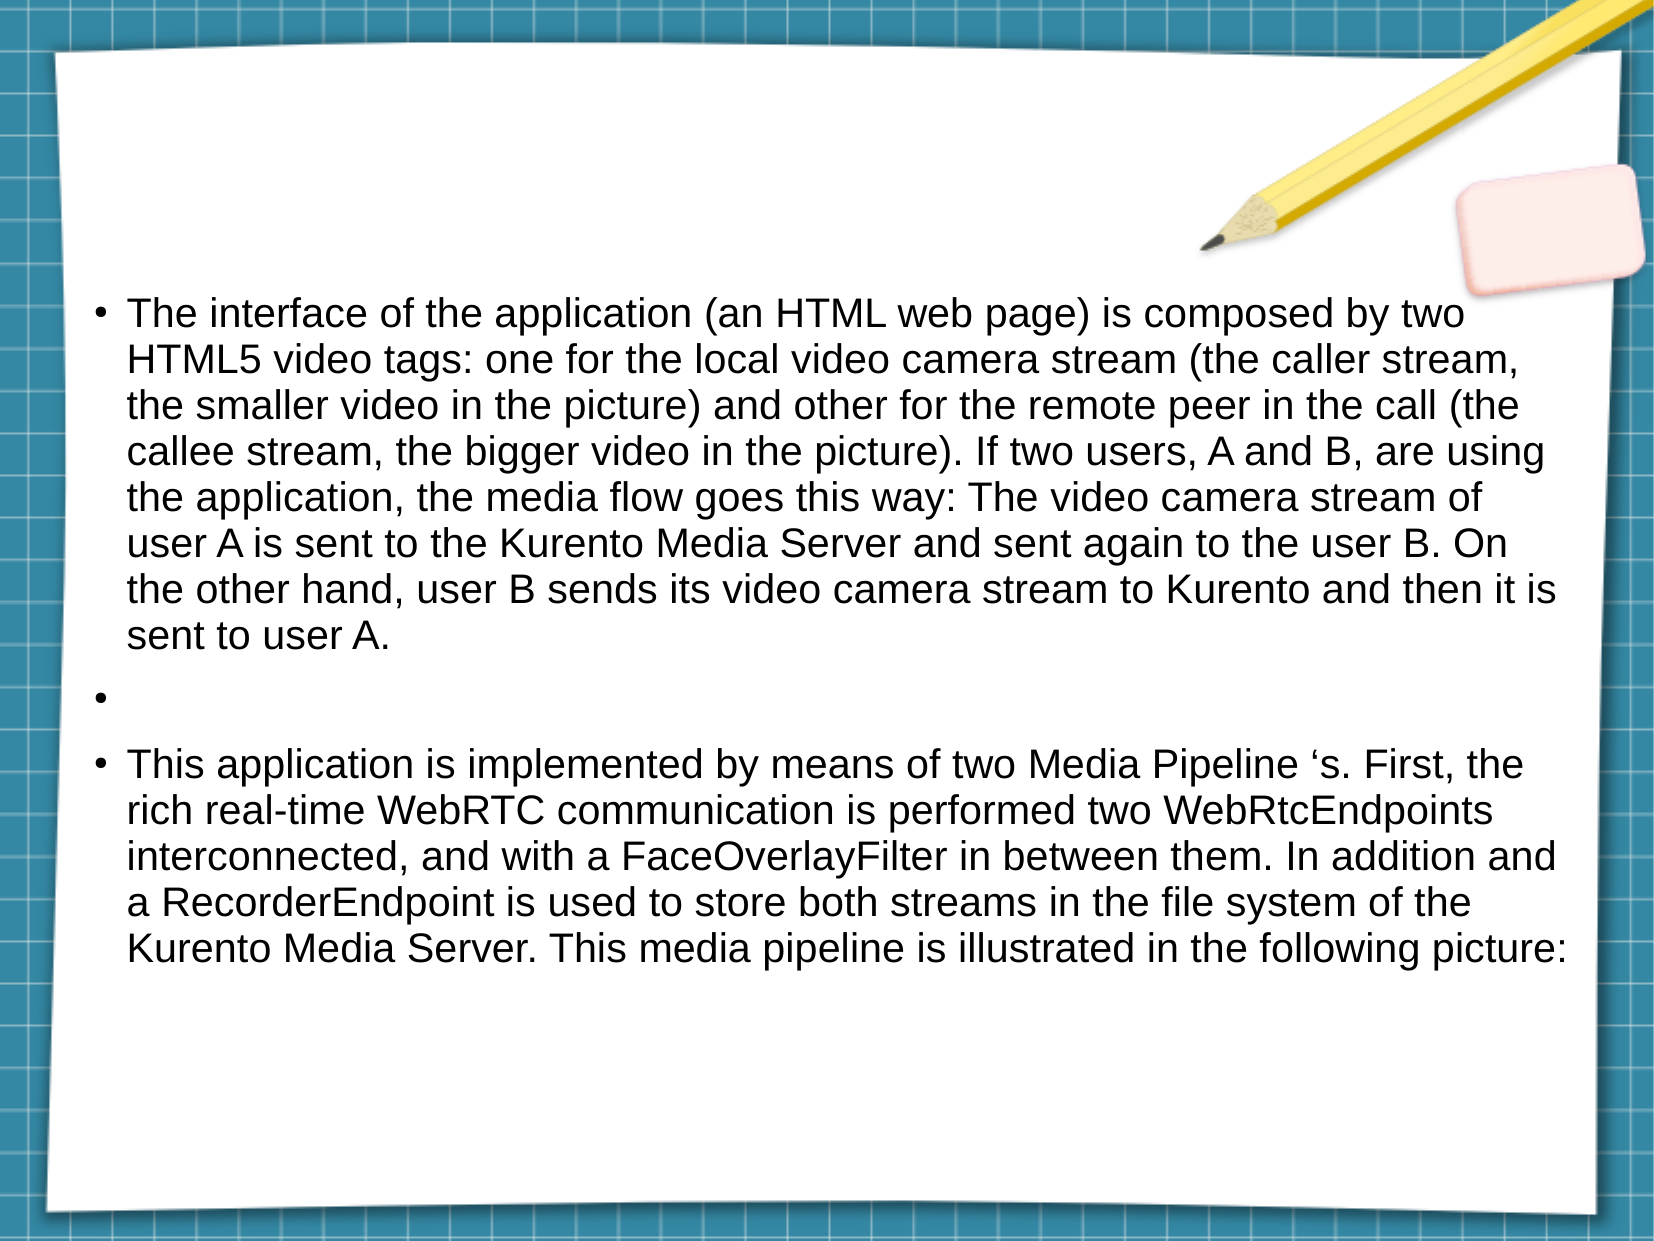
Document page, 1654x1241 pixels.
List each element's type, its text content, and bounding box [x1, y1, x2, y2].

picture [0, 0, 1654, 1241]
list The interface of the application (an HTML web page) is composed by two HTML5 video tags: one for the local video camera stream (the caller stream, the smaller video in the picture) and other for the remote peer in the call (the callee stream, the bigger video in the picture). If two users, A and B, are using the application, the media flow goes this way: The video camera stream of user A is sent to the Kurento Media Server and sent again to the user B. On the other hand, user B sends its video camera stream to Kurento and then it is sent to user A. This application is implemented by means of two Media Pipeline ‘s. First, the rich real-time WebRTC communication is performed two WebRtcEndpoints interconnected, and with a FaceOverlayFilter in between them. In addition and a RecorderEndpoint is used to store both streams in the file system of the Kurento Media Server. This media pipeline is illustrated in the following picture: [82, 290, 1571, 1010]
